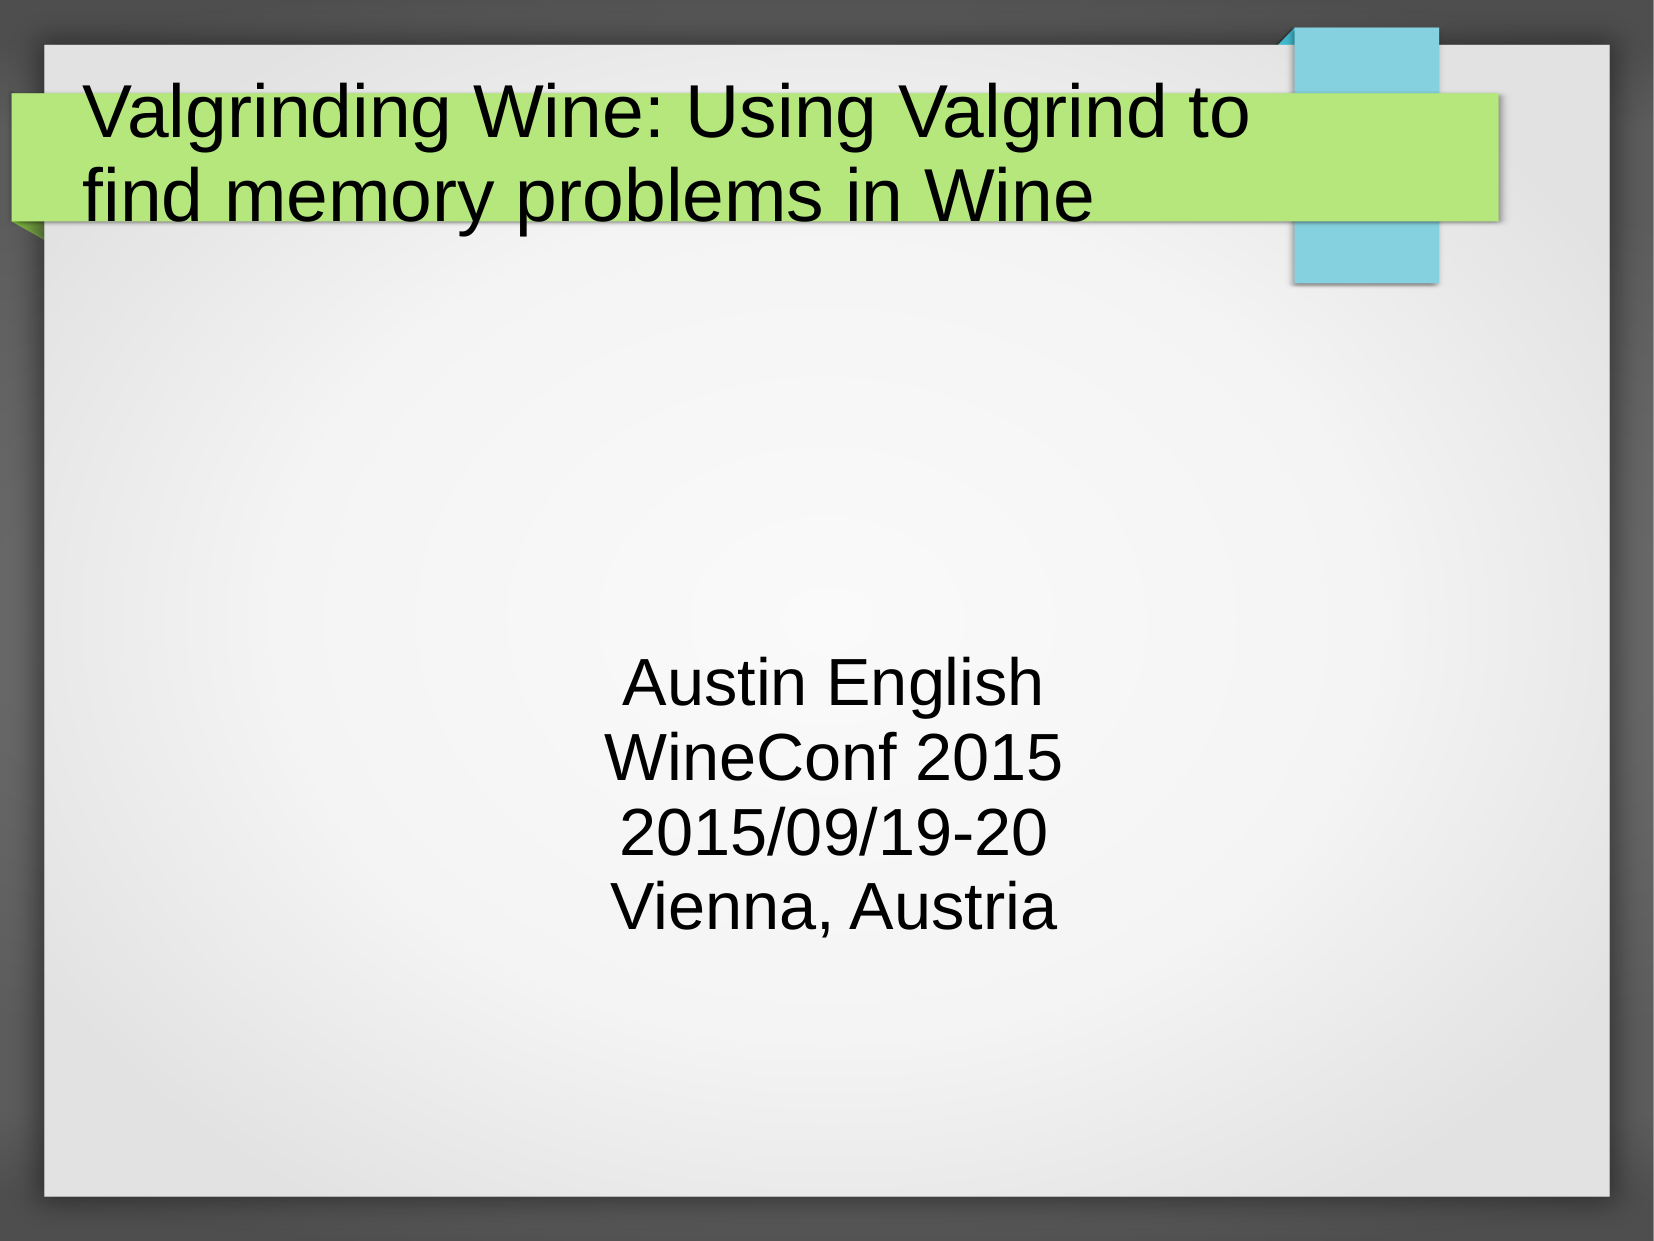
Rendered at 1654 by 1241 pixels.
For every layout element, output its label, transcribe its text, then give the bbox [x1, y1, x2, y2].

picture [0, 0, 1654, 1241]
subtitle Austin English WineConf 2015 2015/09/19-20 Vienna, Austria [90, 435, 1579, 1155]
title Valgrinding Wine: Using Valgrind to find memory problems in Wine [82, 69, 1264, 238]
